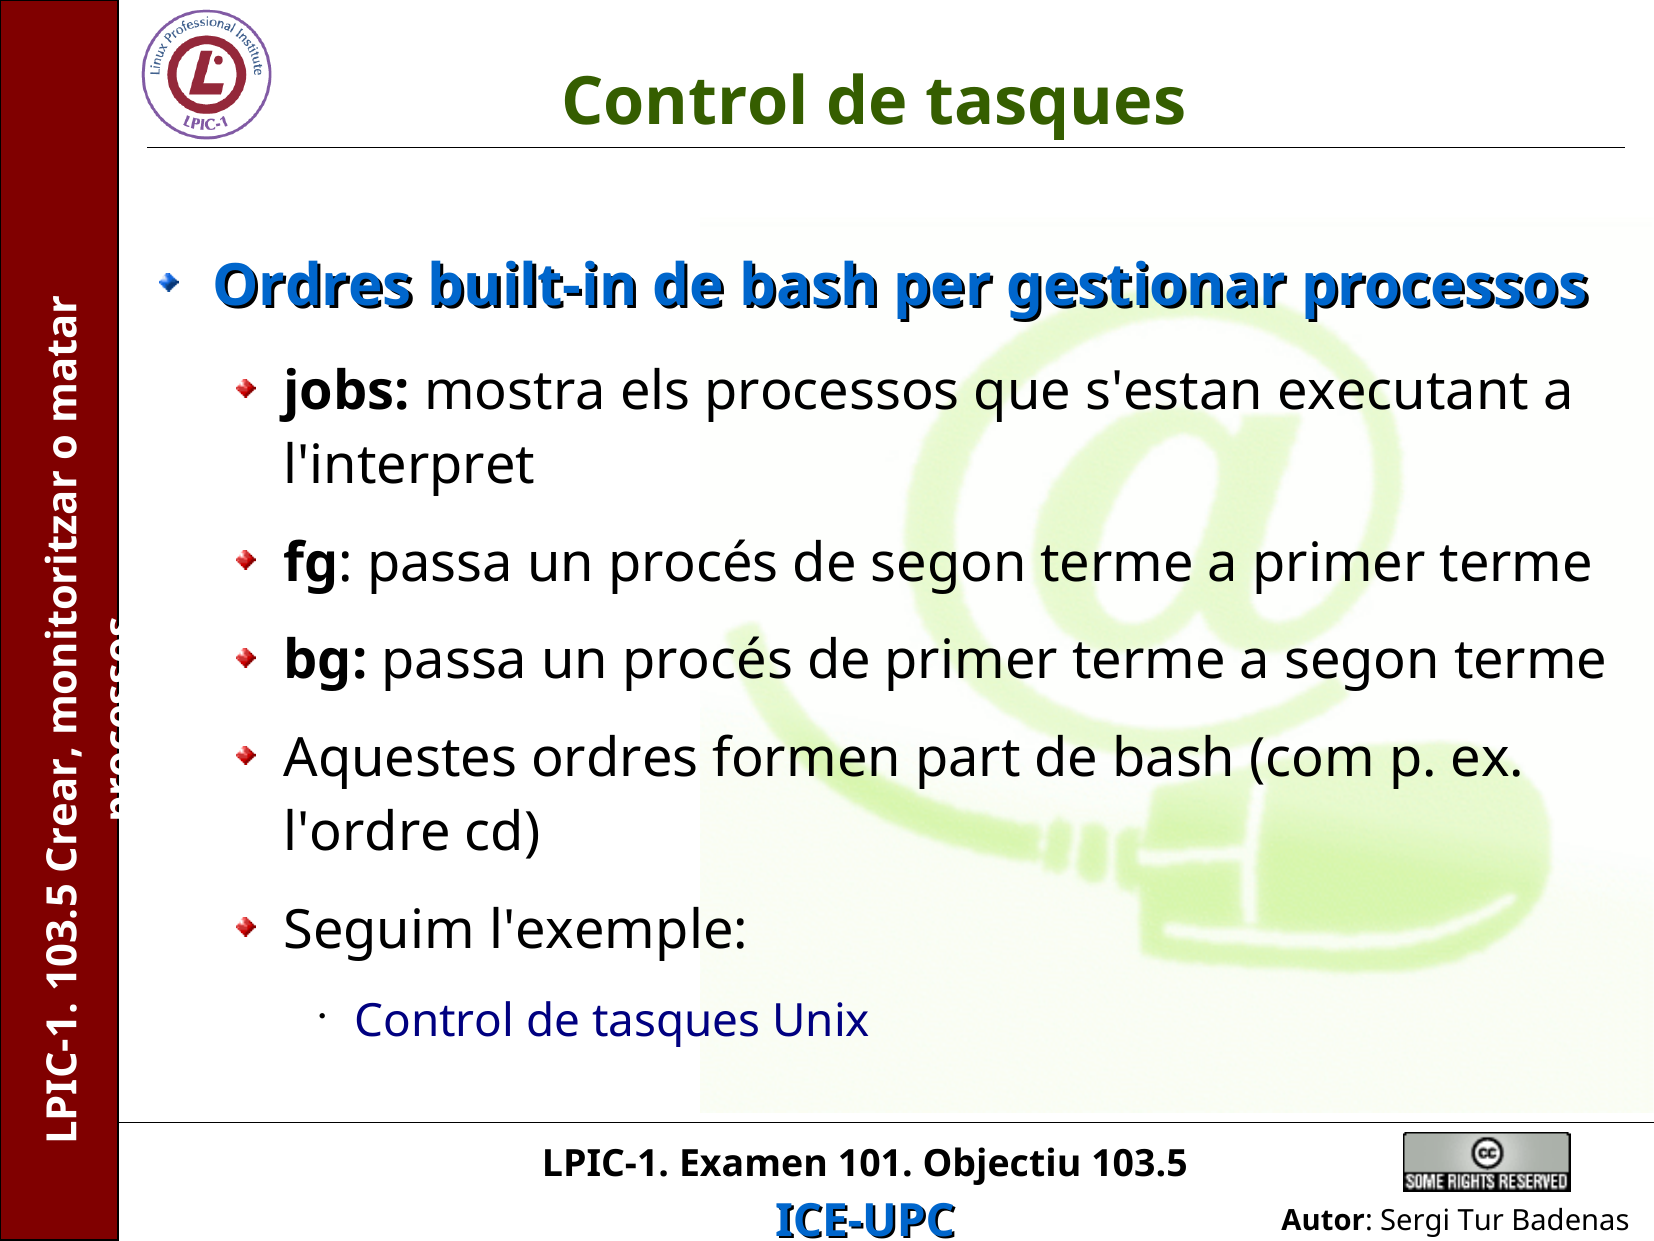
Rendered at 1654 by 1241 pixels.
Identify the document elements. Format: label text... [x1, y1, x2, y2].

picture [1403, 1132, 1571, 1192]
picture [700, 217, 1654, 1113]
list Ordres built-in de bash per gestionar processos jobs: mostra els processos que s'estan executant a l'interpret fg: passa un procés de segon terme a primer terme bg: passa un procés de primer terme a segon terme Aquestes ordres formen part de bash (com p. ex. l'ordre cd) Seguim l'exemple: Control de tasques Unix [141, 242, 1630, 1113]
picture [135, 5, 277, 55]
title Control de tasques [129, 55, 1619, 142]
